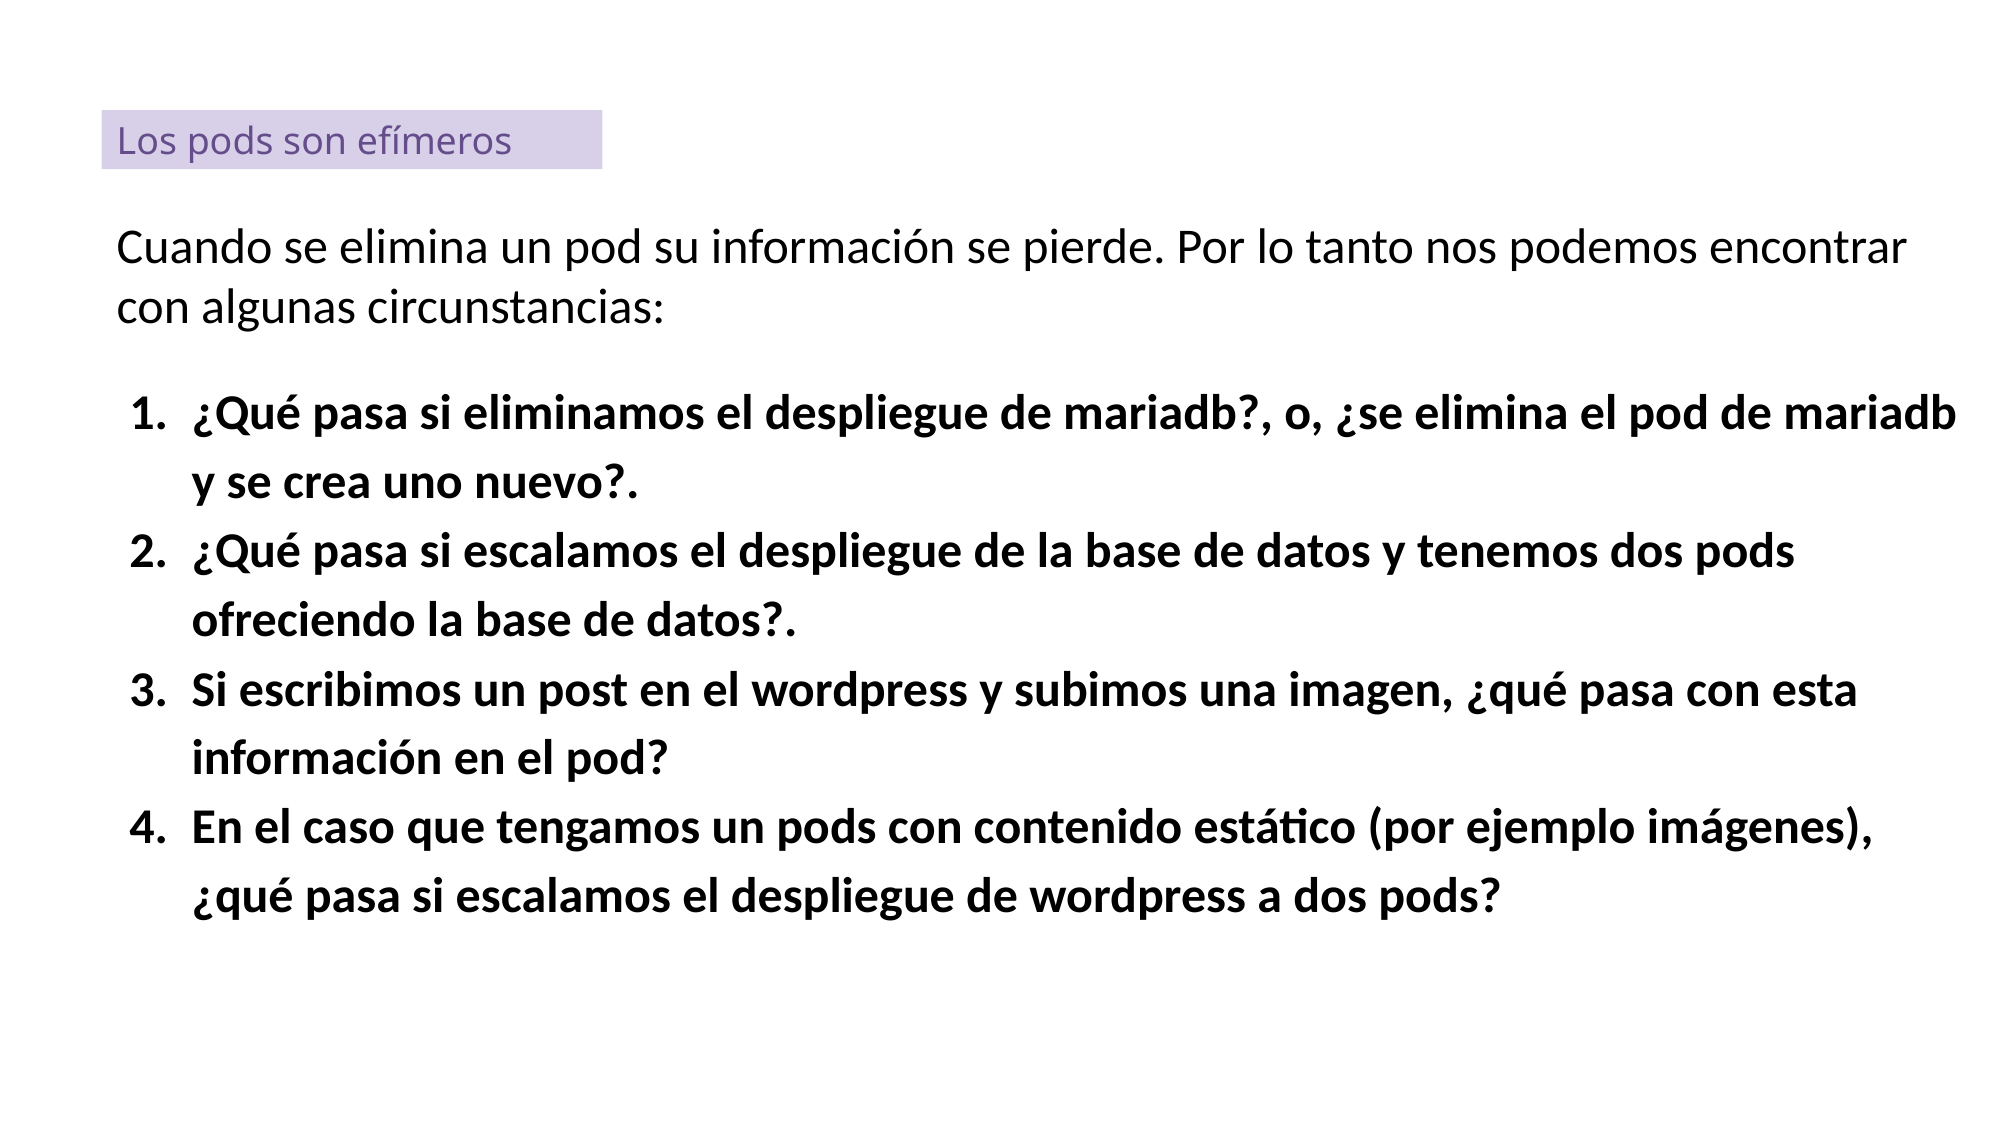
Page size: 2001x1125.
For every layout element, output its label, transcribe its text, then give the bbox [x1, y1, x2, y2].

text_box Los pods son efímeros [101, 110, 603, 170]
text_box Cuando se elimina un pod su información se pierde. Por lo tanto nos podemos encontrar con algunas circunstancias: ¿Qué pasa si eliminamos el despliegue de mariadb?, o, ¿se elimina el pod de mariadb y se crea uno nuevo?. ¿Qué pasa si escalamos el despliegue de la base de datos y tenemos dos pods ofreciendo la base de datos?. Si escribimos un post en el wordpress y subimos una imagen, ¿qué pasa con esta información en el pod? En el caso que tengamos un pods con contenido estático (por ejemplo imágenes), ¿qué pasa si escalamos el despliegue de wordpress a dos pods? [101, 206, 1977, 419]
